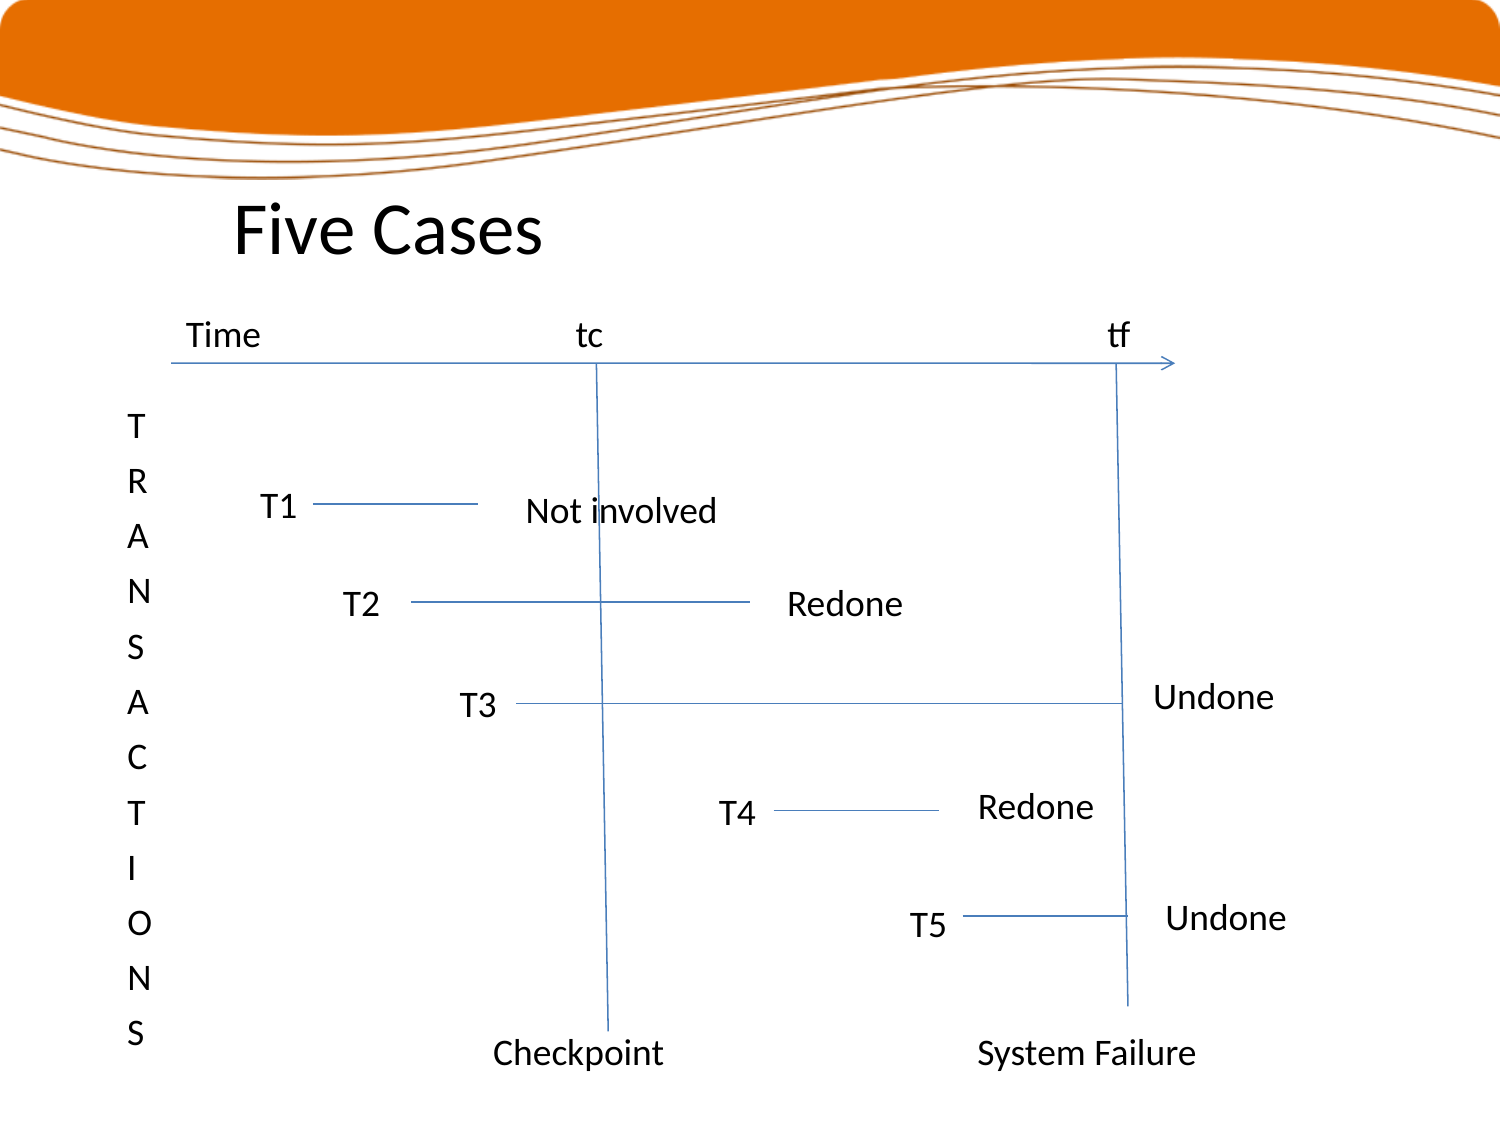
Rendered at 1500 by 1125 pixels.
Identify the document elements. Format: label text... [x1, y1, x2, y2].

text_box I [112, 840, 152, 890]
text_box N [112, 559, 167, 619]
text_box Undone [1150, 885, 1438, 946]
text_box tc [560, 302, 703, 362]
text_box T1 [245, 473, 313, 534]
text_box Time [171, 302, 290, 362]
text_box Five Cases [218, 172, 1282, 278]
text_box T4 [703, 780, 771, 840]
text_box T3 [444, 672, 512, 733]
text_box C [112, 724, 163, 785]
text_box tf [1092, 302, 1258, 363]
text_box Undone [1138, 664, 1425, 725]
text_box T2 [328, 571, 396, 632]
text_box A [112, 669, 164, 730]
text_box N [112, 951, 167, 1006]
text_box Checkpoint [478, 1020, 869, 1081]
text_box T [112, 780, 161, 840]
text_box Not involved [510, 478, 798, 539]
text_box S [112, 619, 160, 669]
text_box A [112, 503, 164, 559]
text_box R [112, 448, 163, 503]
text_box System Failure [962, 1020, 1353, 1081]
text_box Redone [772, 571, 1059, 632]
text_box O [112, 890, 167, 951]
text_box T [112, 393, 161, 448]
text_box S [112, 1001, 160, 1061]
text_box Redone [963, 774, 1250, 835]
text_box T5 [895, 893, 963, 953]
picture [0, 0, 1500, 180]
